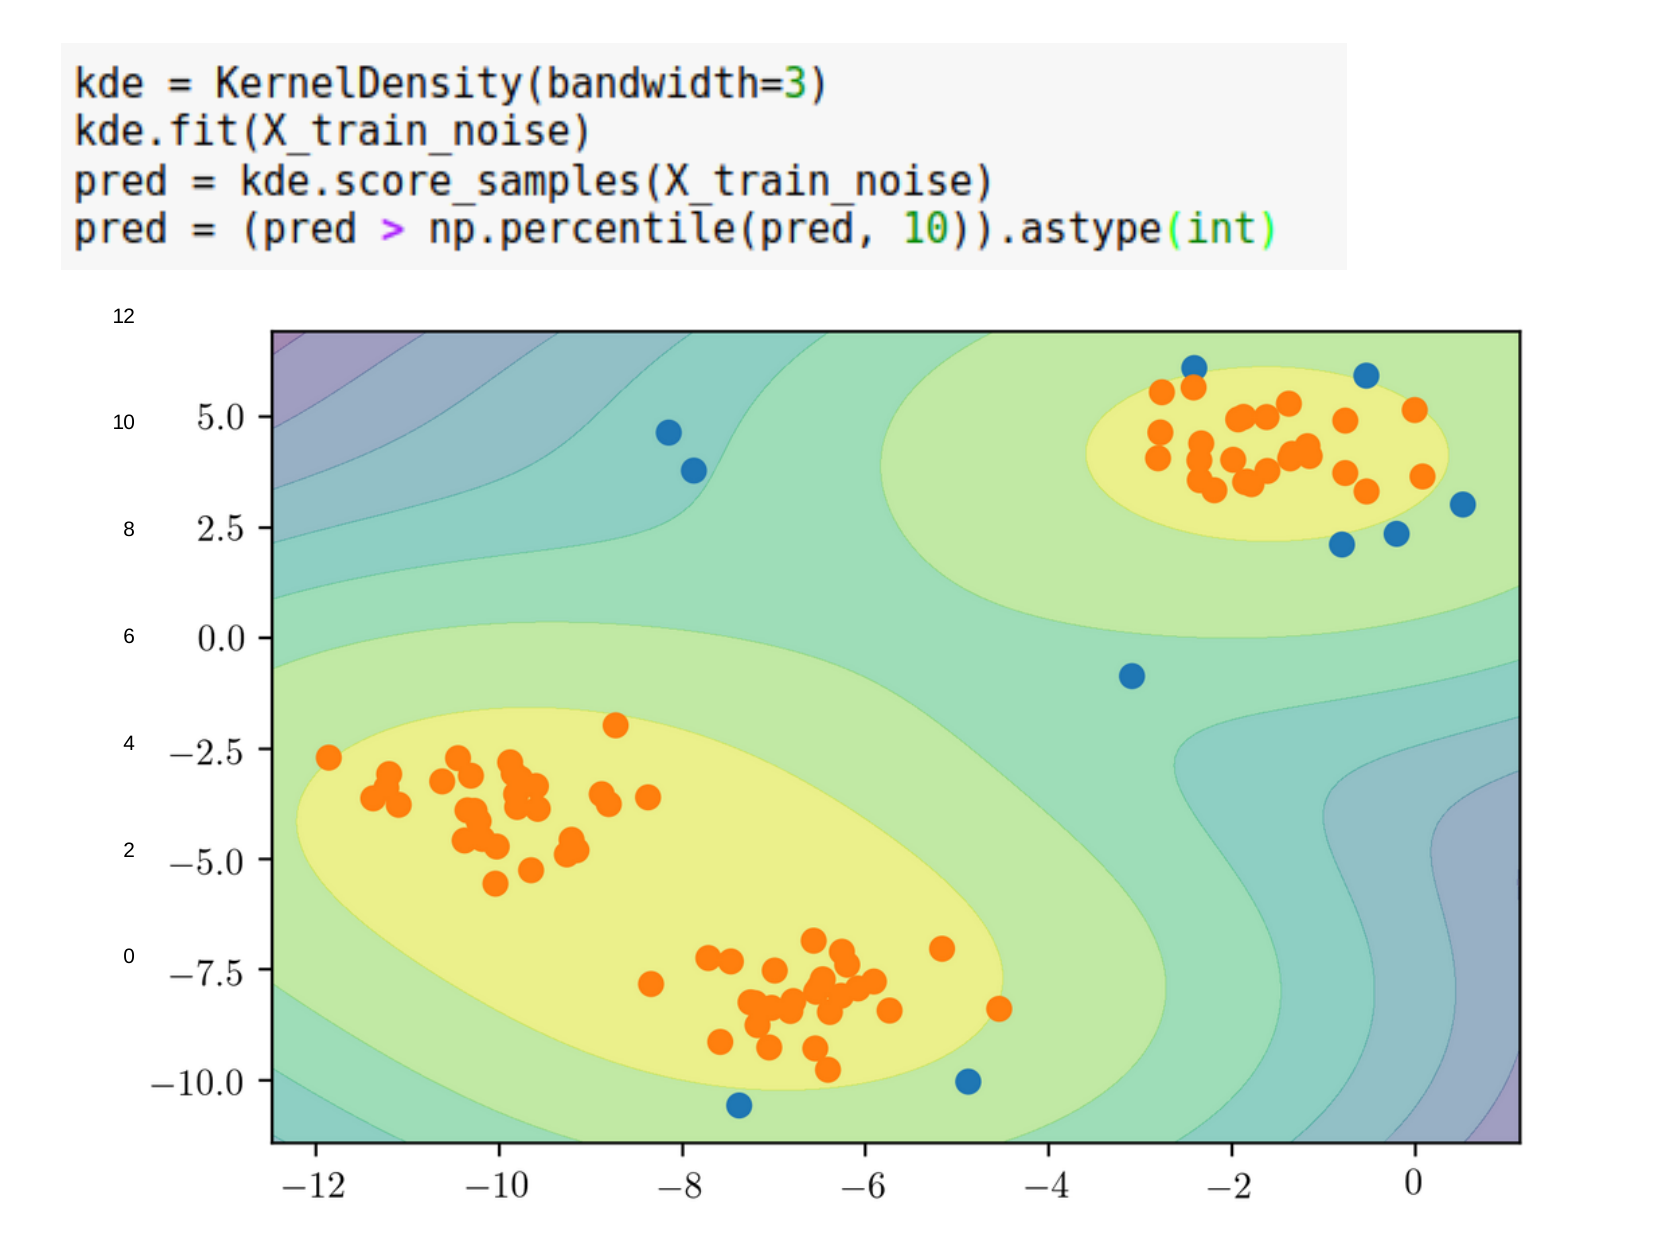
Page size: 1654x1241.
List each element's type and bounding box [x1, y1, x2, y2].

picture [135, 299, 1552, 1222]
picture [61, 43, 1347, 271]
chart [82, 290, 1571, 1010]
